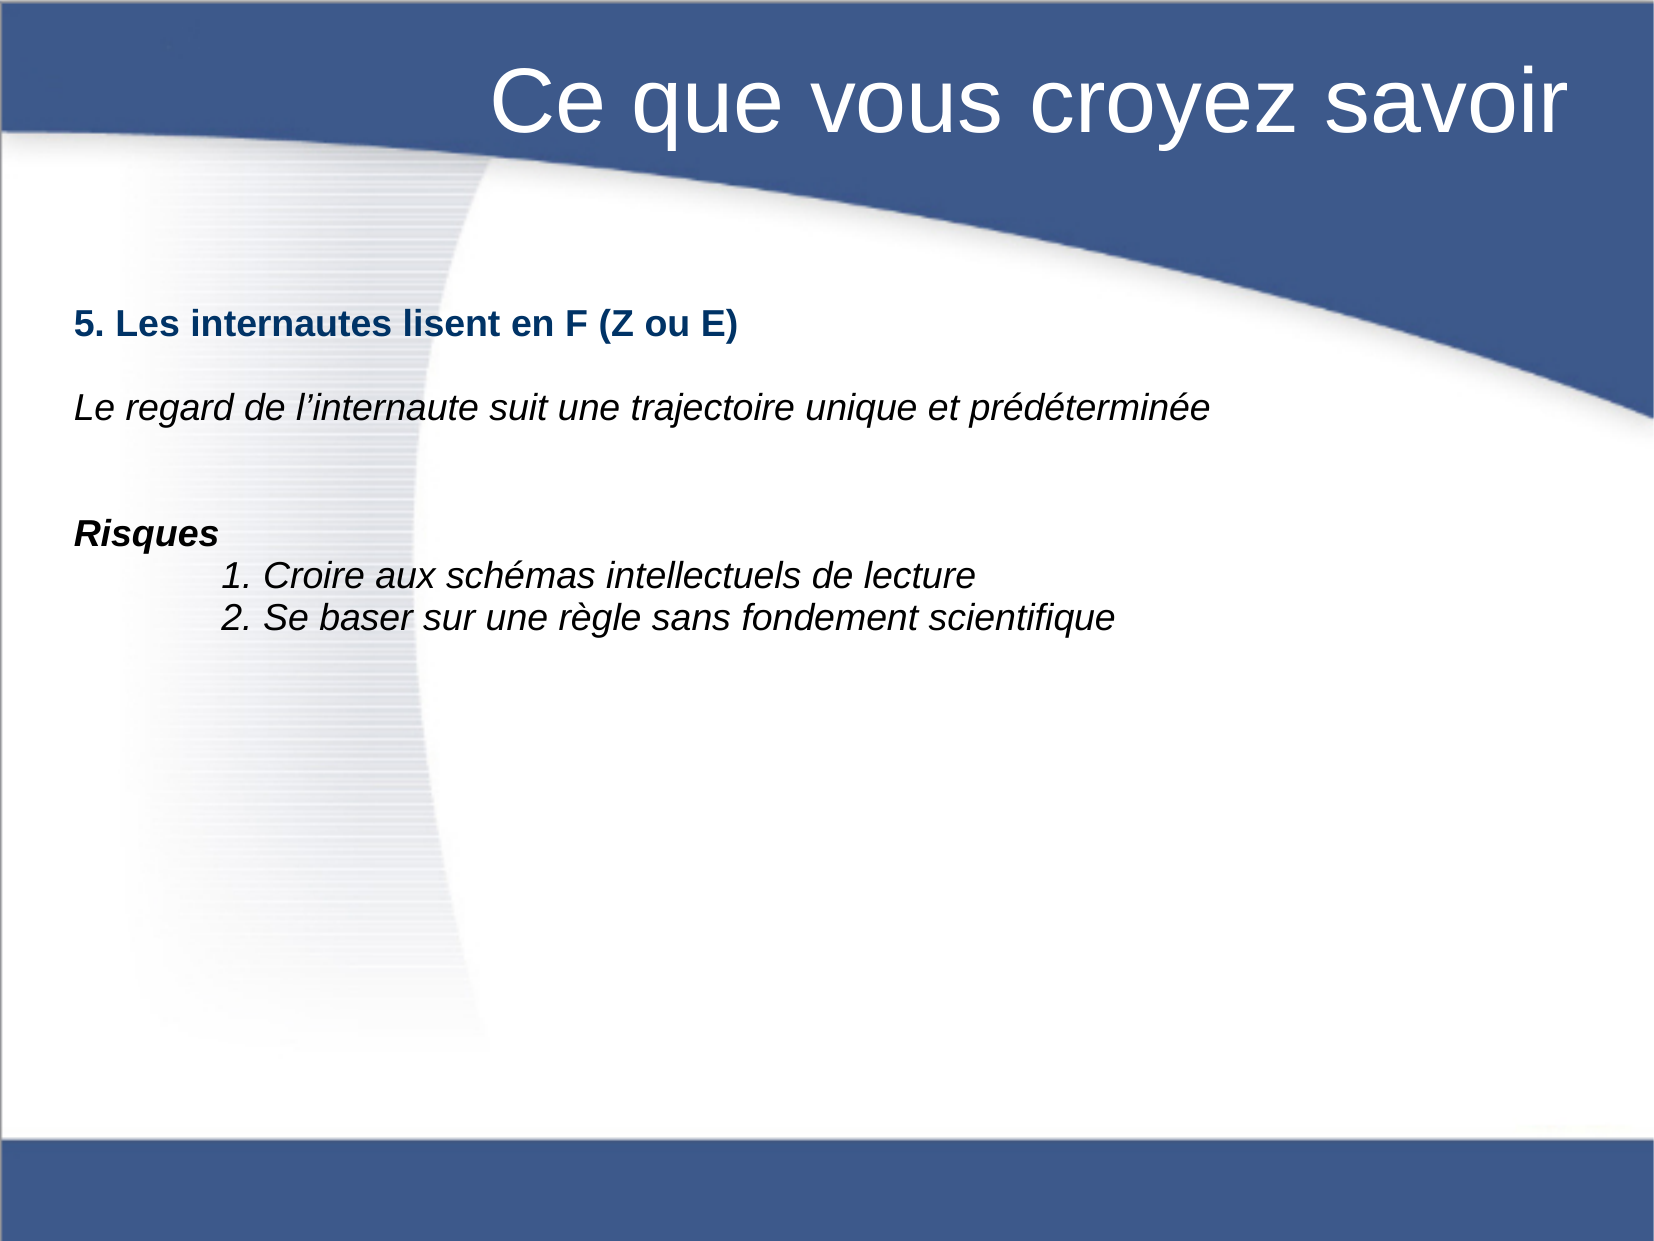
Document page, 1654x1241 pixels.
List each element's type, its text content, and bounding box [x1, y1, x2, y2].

picture [0, 0, 1654, 1241]
title Ce que vous croyez savoir [82, 49, 1571, 257]
text_box 5. Les internautes lisent en F (Z ou E) Le regard de l’internaute suit une trajectoire unique et prédéterminée Risques 1. Croire aux schémas intellectuels de lecture 2. Se baser sur une règle sans fondement scientifique [59, 295, 1229, 647]
